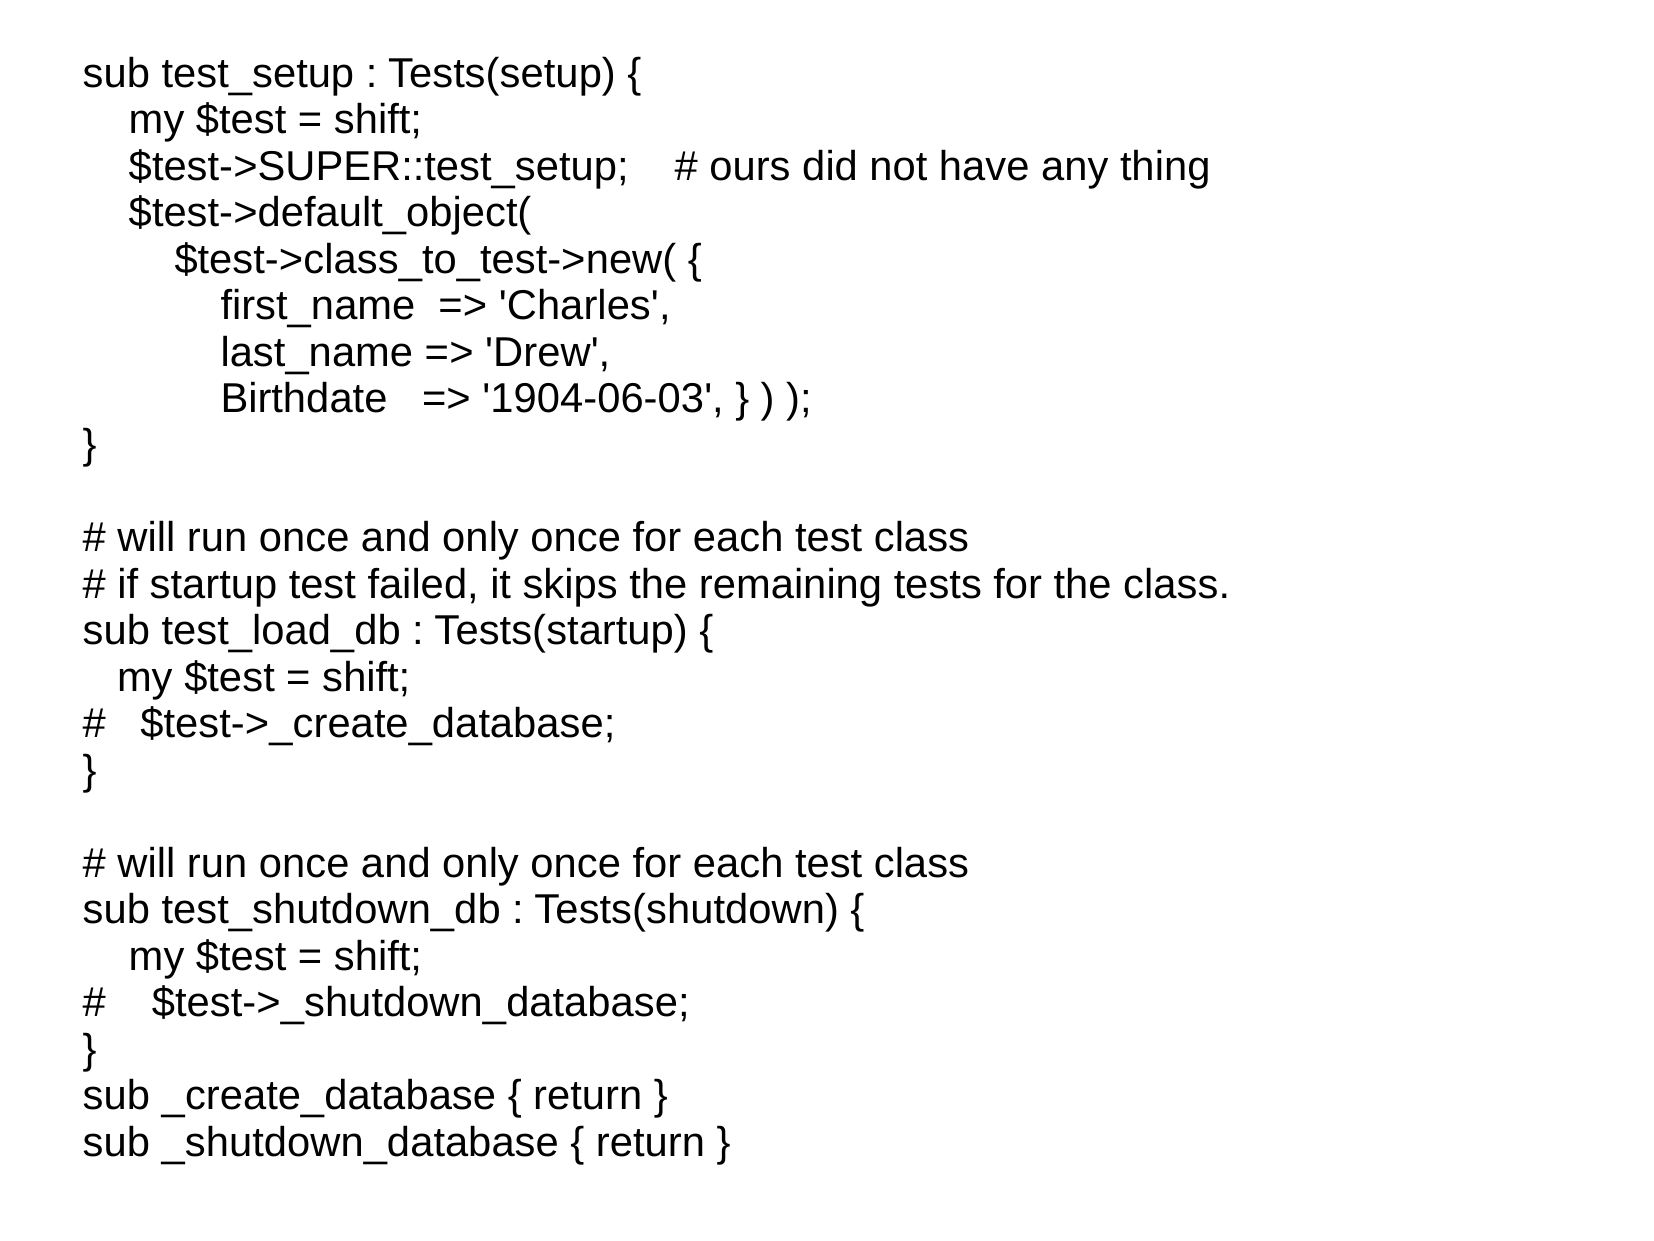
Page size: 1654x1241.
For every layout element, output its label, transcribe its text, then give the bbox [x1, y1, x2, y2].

subtitle sub test_setup : Tests(setup) { my $test = shift; $test->SUPER::test_setup; # ours did not have any thing $test->default_object( $test->class_to_test->new( { first_name => 'Charles', last_name => 'Drew', Birthdate => '1904-06-03', } ) ); } # will run once and only once for each test class # if startup test failed, it skips the remaining tests for the class. sub test_load_db : Tests(startup) { my $test = shift; # $test->_create_database; } # will run once and only once for each test class sub test_shutdown_db : Tests(shutdown) { my $test = shift; # $test->_shutdown_database; } sub _create_database { return } sub _shutdown_database { return } [82, 49, 1571, 1178]
